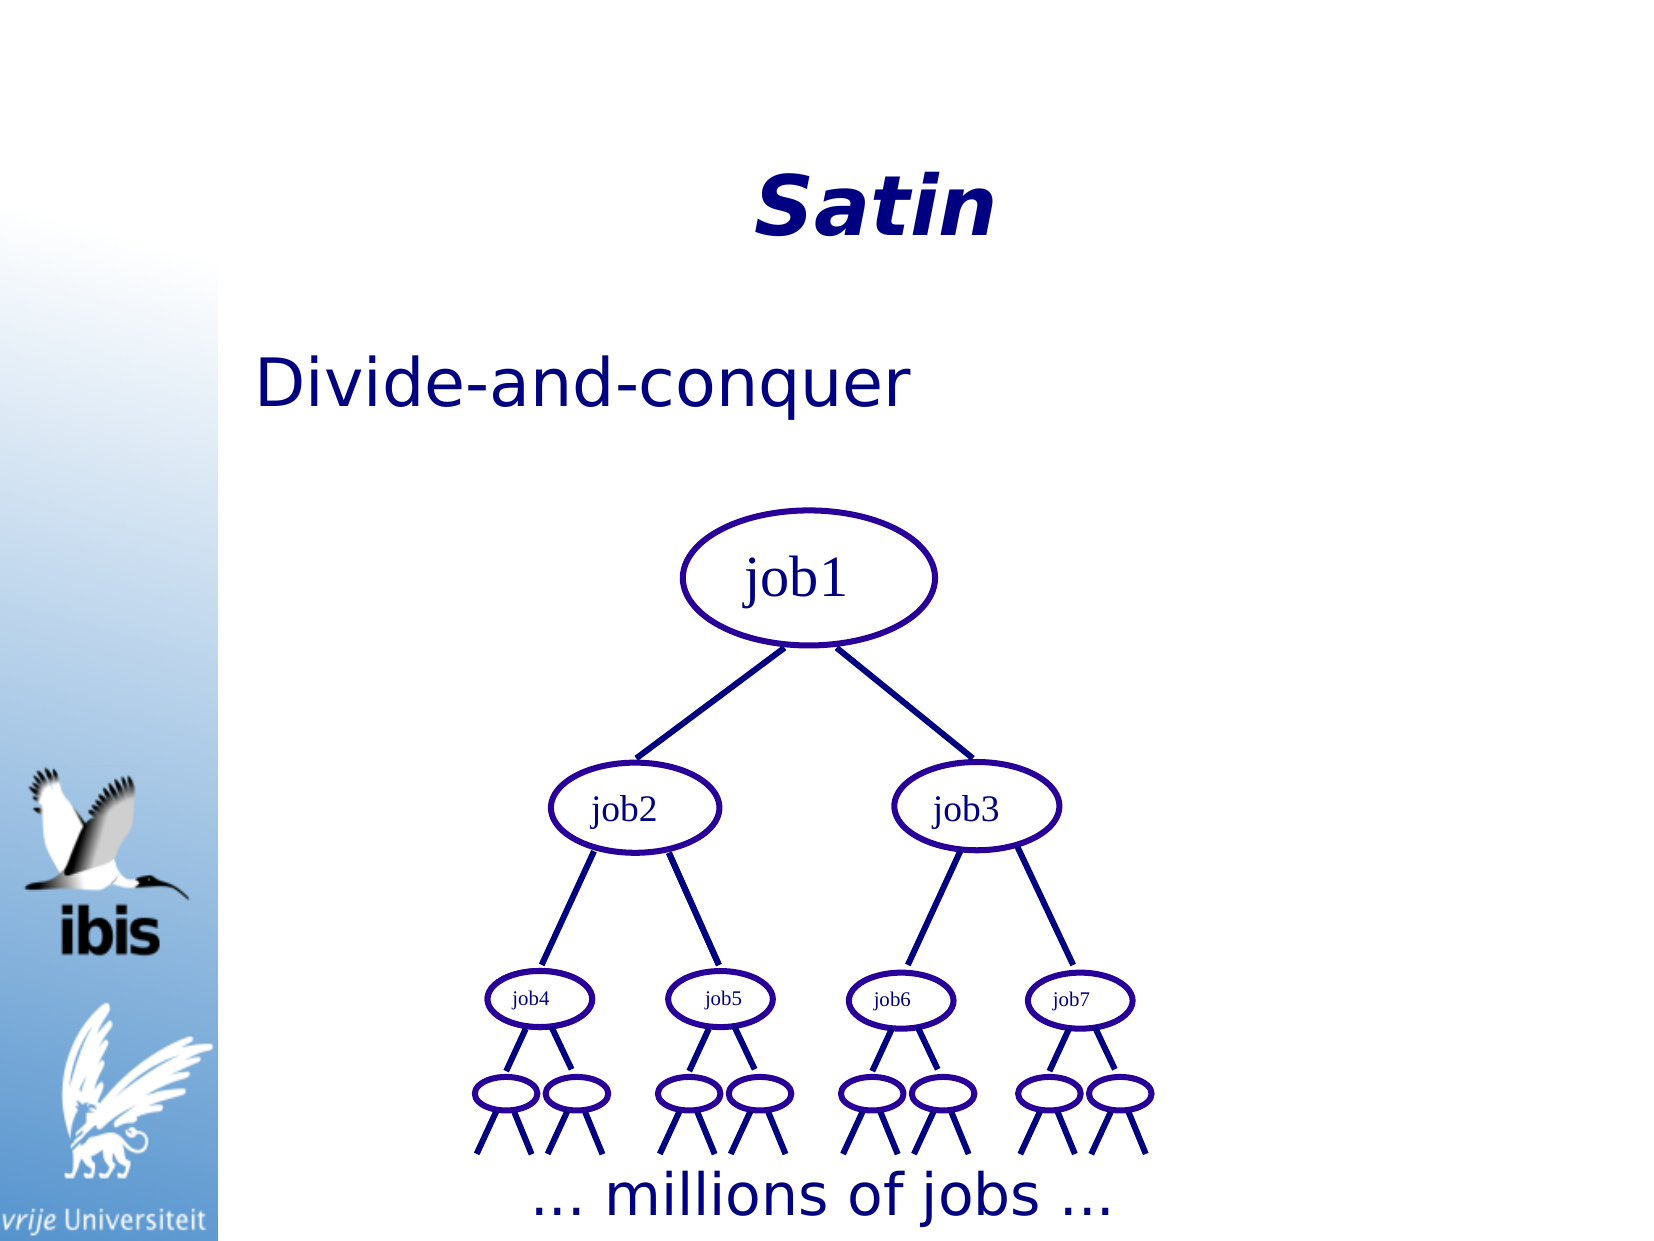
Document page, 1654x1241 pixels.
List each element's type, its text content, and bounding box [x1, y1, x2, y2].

text_box job3 [932, 788, 1041, 834]
text_box [657, 1076, 721, 1111]
picture [0, 0, 218, 1241]
text_box [550, 762, 720, 853]
text_box job1 [744, 544, 847, 610]
text_box job4 [512, 986, 580, 1015]
text_box [1018, 1076, 1081, 1111]
text_box [840, 1076, 904, 1111]
text_box job6 [873, 988, 941, 1017]
text_box [894, 761, 1060, 851]
text_box [848, 972, 954, 1029]
text_box [668, 971, 768, 1028]
text_box [682, 510, 936, 646]
title Satin [219, 102, 1534, 311]
text_box ... millions of jobs ... [530, 1161, 1117, 1230]
text_box [487, 970, 593, 1028]
list Divide-and-conquer [236, 344, 1534, 1196]
text_box [1027, 972, 1133, 1029]
text_box [728, 1076, 792, 1111]
text_box [545, 1076, 609, 1111]
text_box [1088, 1076, 1152, 1111]
text_box job5 [704, 987, 785, 1021]
text_box [474, 1076, 538, 1111]
text_box job2 [591, 788, 699, 834]
text_box job7 [1052, 988, 1120, 1017]
text_box [911, 1076, 975, 1111]
